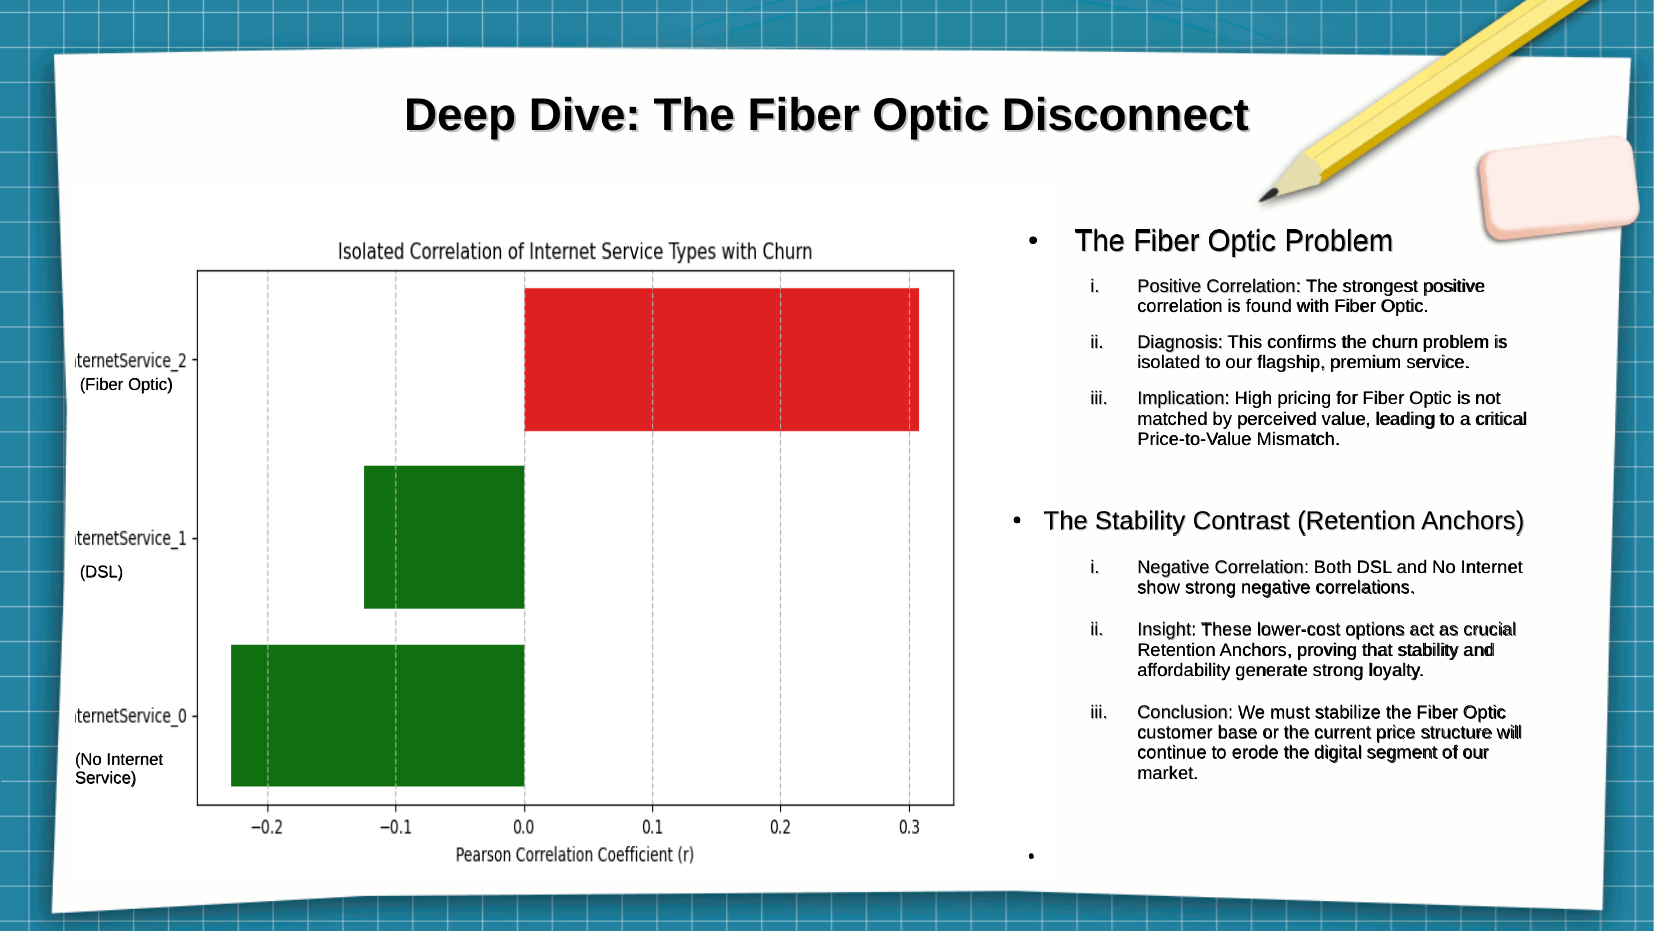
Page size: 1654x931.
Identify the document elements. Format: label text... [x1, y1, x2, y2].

title Deep Dive: The Fiber Optic Disconnect [82, 37, 1571, 193]
picture [0, 0, 1654, 931]
list (DSL) [75, 562, 188, 601]
list (No Internet Service) [75, 750, 188, 826]
list The Fiber Optic Problem Positive Correlation: The strongest positive correlation is found with Fiber Optic. Diagnosis: This confirms the churn problem is isolated to our flagship, premium service. Implication: High pricing for Fiber Optic is not matched by perceived value, leading to a critical Price-to-Value Mismatch. The Stability Contrast (Retention Anchors) Negative Correlation: Both DSL and No Internet show strong negative correlations. Insight: These lower-cost options act as crucial Retention Anchors, proving that stability and affordability generate strong loyalty. Conclusion: We must stabilize the Fiber Optic customer base or the current price structure will continue to erode the digital segment of our market. [1012, 225, 1538, 788]
list (Fiber Optic) [75, 375, 188, 413]
